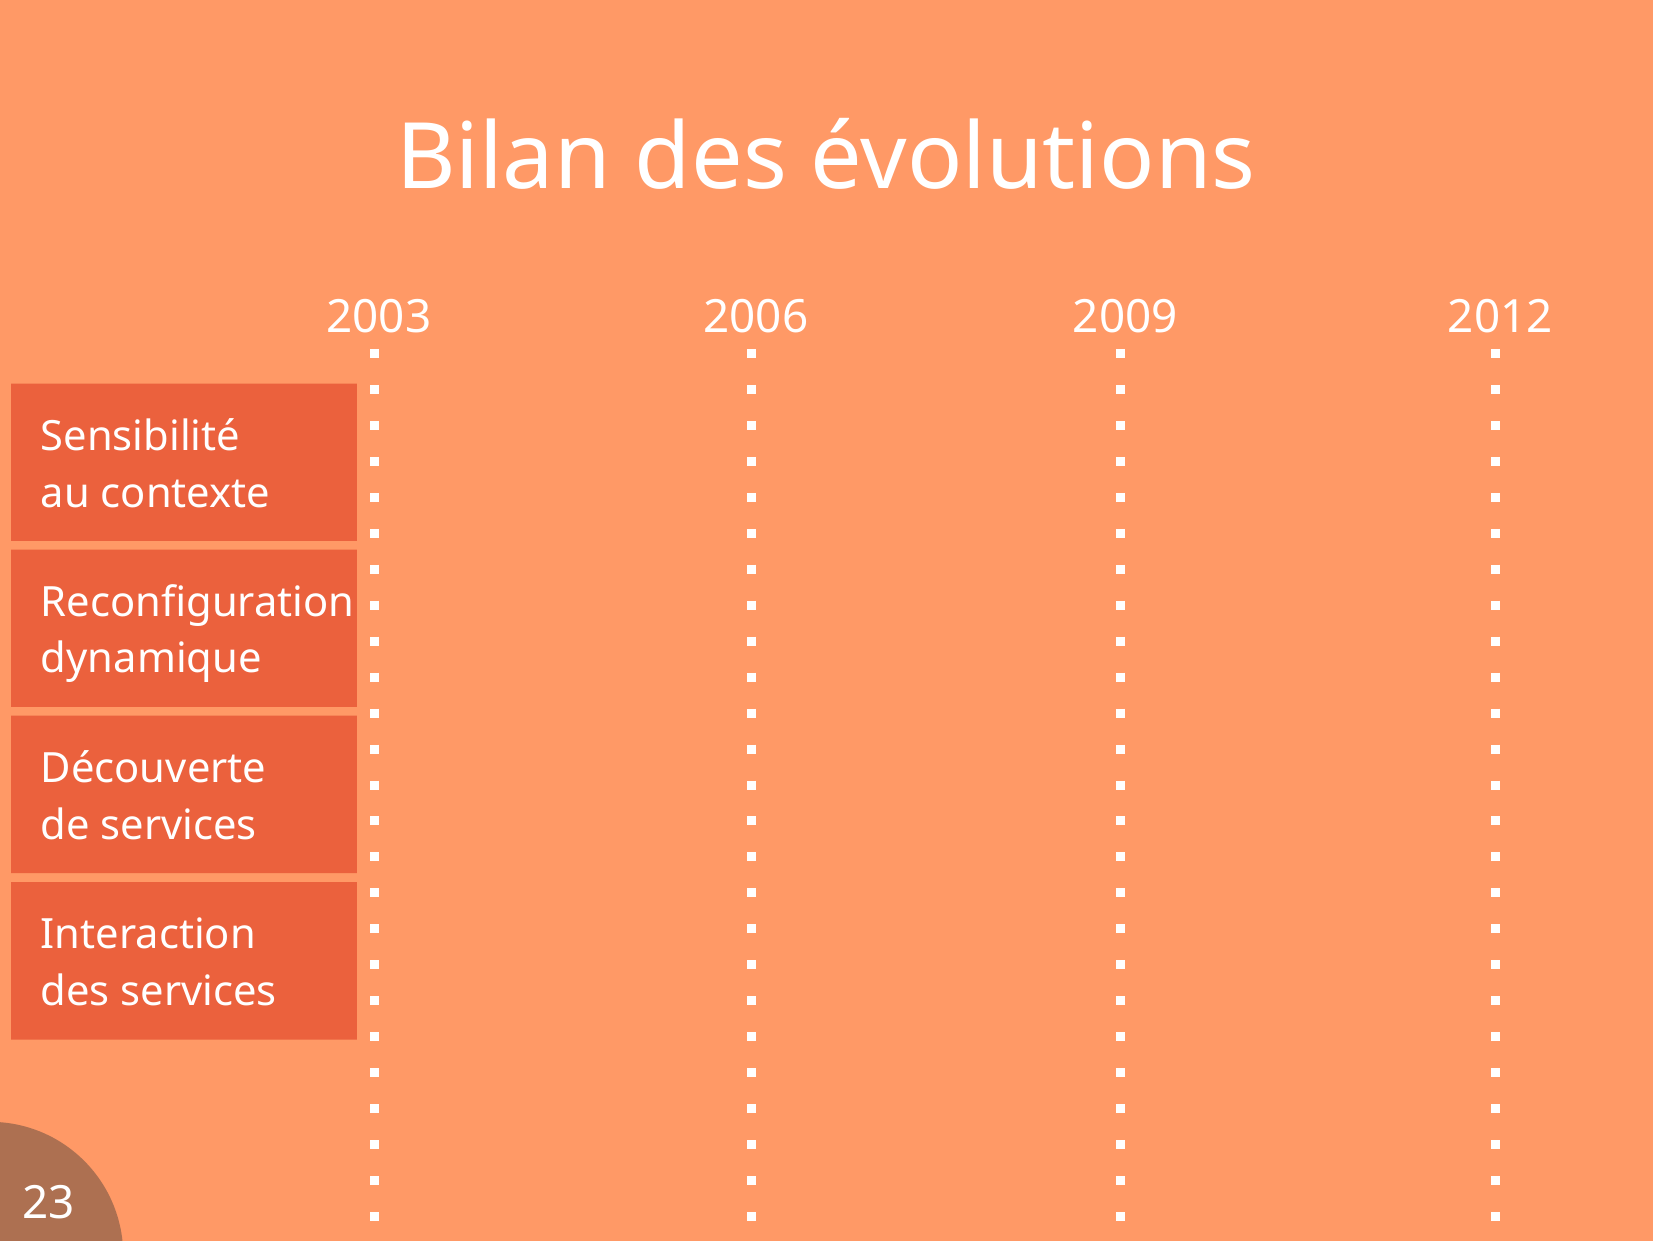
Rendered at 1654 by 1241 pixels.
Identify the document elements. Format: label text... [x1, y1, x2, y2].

text_box Reconfiguration dynamique [11, 549, 357, 707]
text_box Sensibilité au contexte [11, 383, 357, 541]
text_box Interaction des services [11, 882, 357, 1040]
text_box 2012 [1428, 272, 1571, 348]
text_box Découverte de services [11, 715, 357, 874]
text_box 2006 [684, 272, 826, 348]
title Bilan des évolutions [82, 49, 1571, 257]
text_box 2009 [1053, 272, 1196, 348]
text_box 2003 [307, 272, 449, 348]
